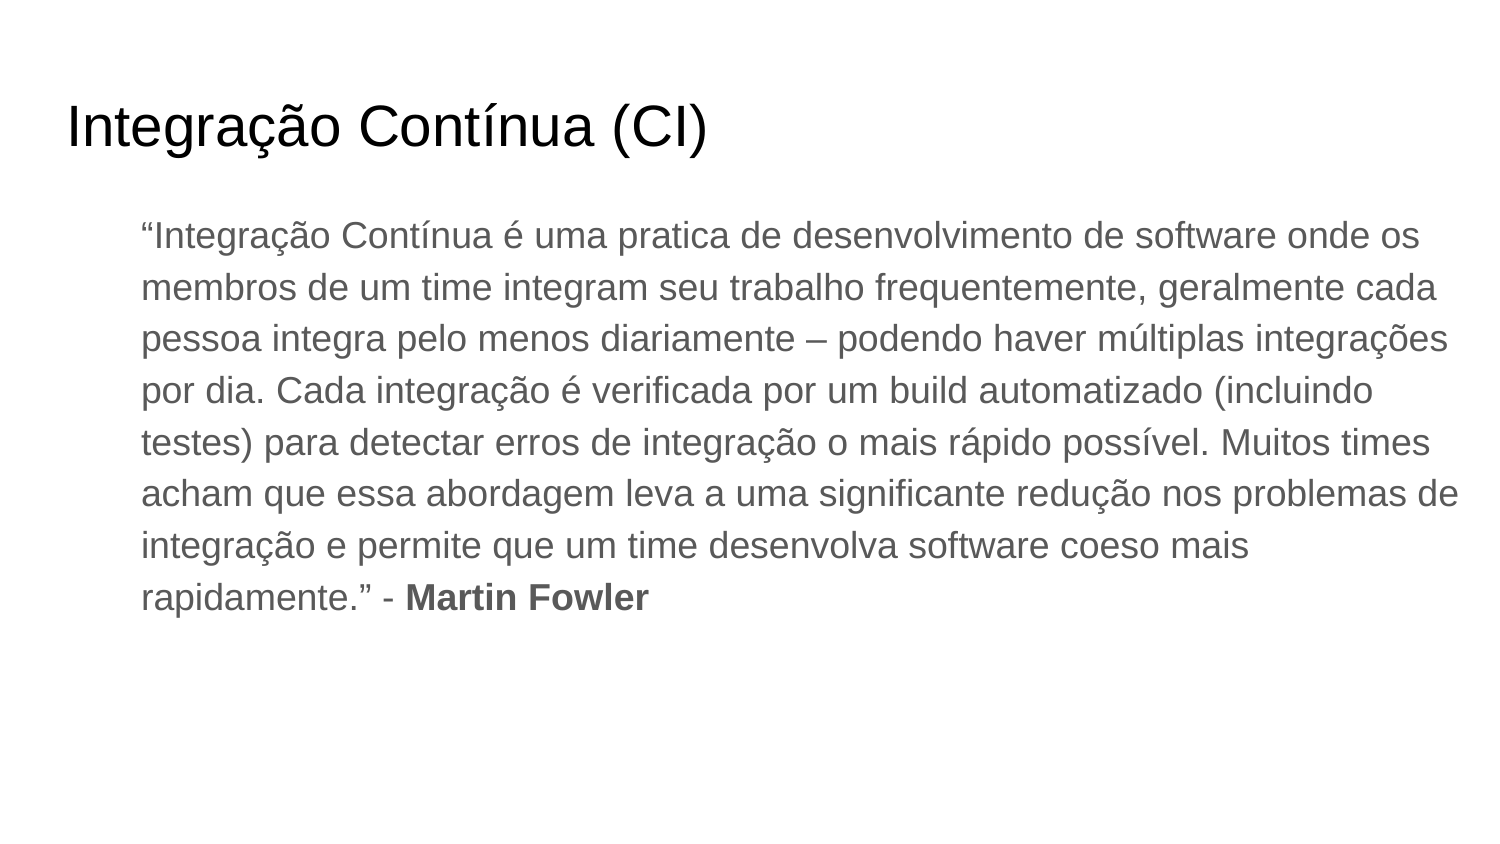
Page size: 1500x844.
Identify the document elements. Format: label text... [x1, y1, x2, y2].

title Integração Contínua (CI) [51, 72, 1449, 167]
list “Integração Contínua é uma pratica de desenvolvimento de software onde os membros de um time integram seu trabalho frequentemente, geralmente cada pessoa integra pelo menos diariamente – podendo haver múltiplas integrações por dia. Cada integração é verificada por um build automatizado (incluindo testes) para detectar erros de integração o mais rápido possível. Muitos times acham que essa abordagem leva a uma significante redução nos problemas de integração e permite que um time desenvolva software coeso mais rapidamente.” - Martin Fowler [51, 189, 1489, 750]
